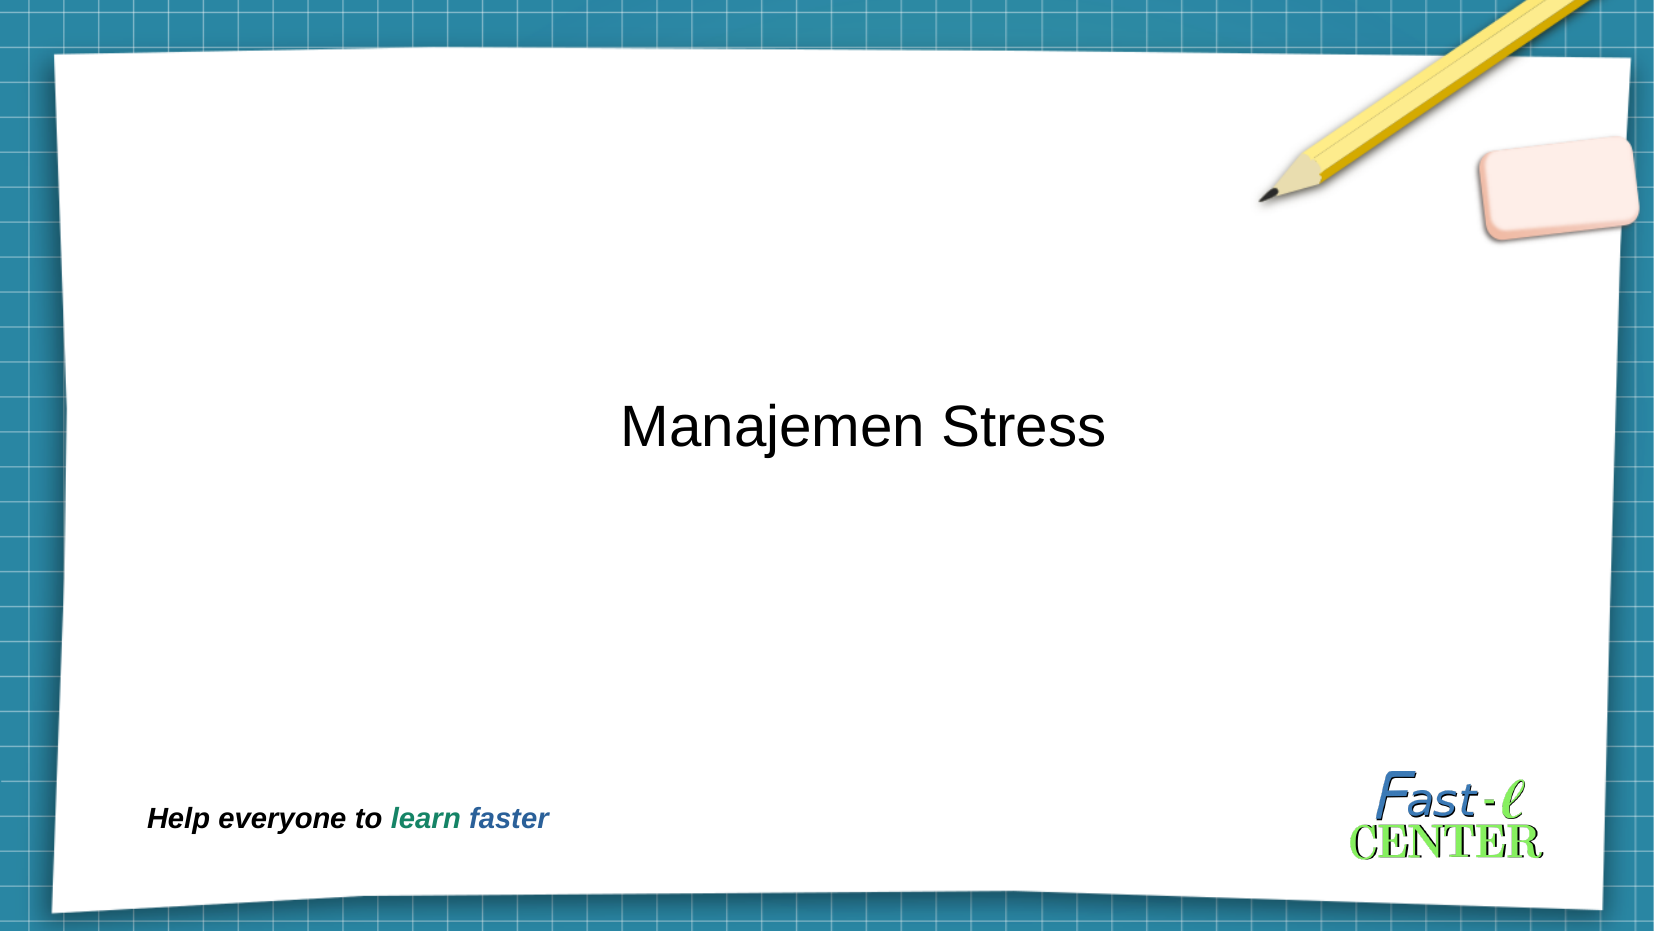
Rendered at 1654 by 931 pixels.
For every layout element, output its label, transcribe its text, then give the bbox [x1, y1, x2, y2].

text_box Help everyone to learn faster [132, 791, 658, 839]
picture [0, 0, 1654, 931]
text_box Manajemen Stress [605, 386, 1134, 467]
